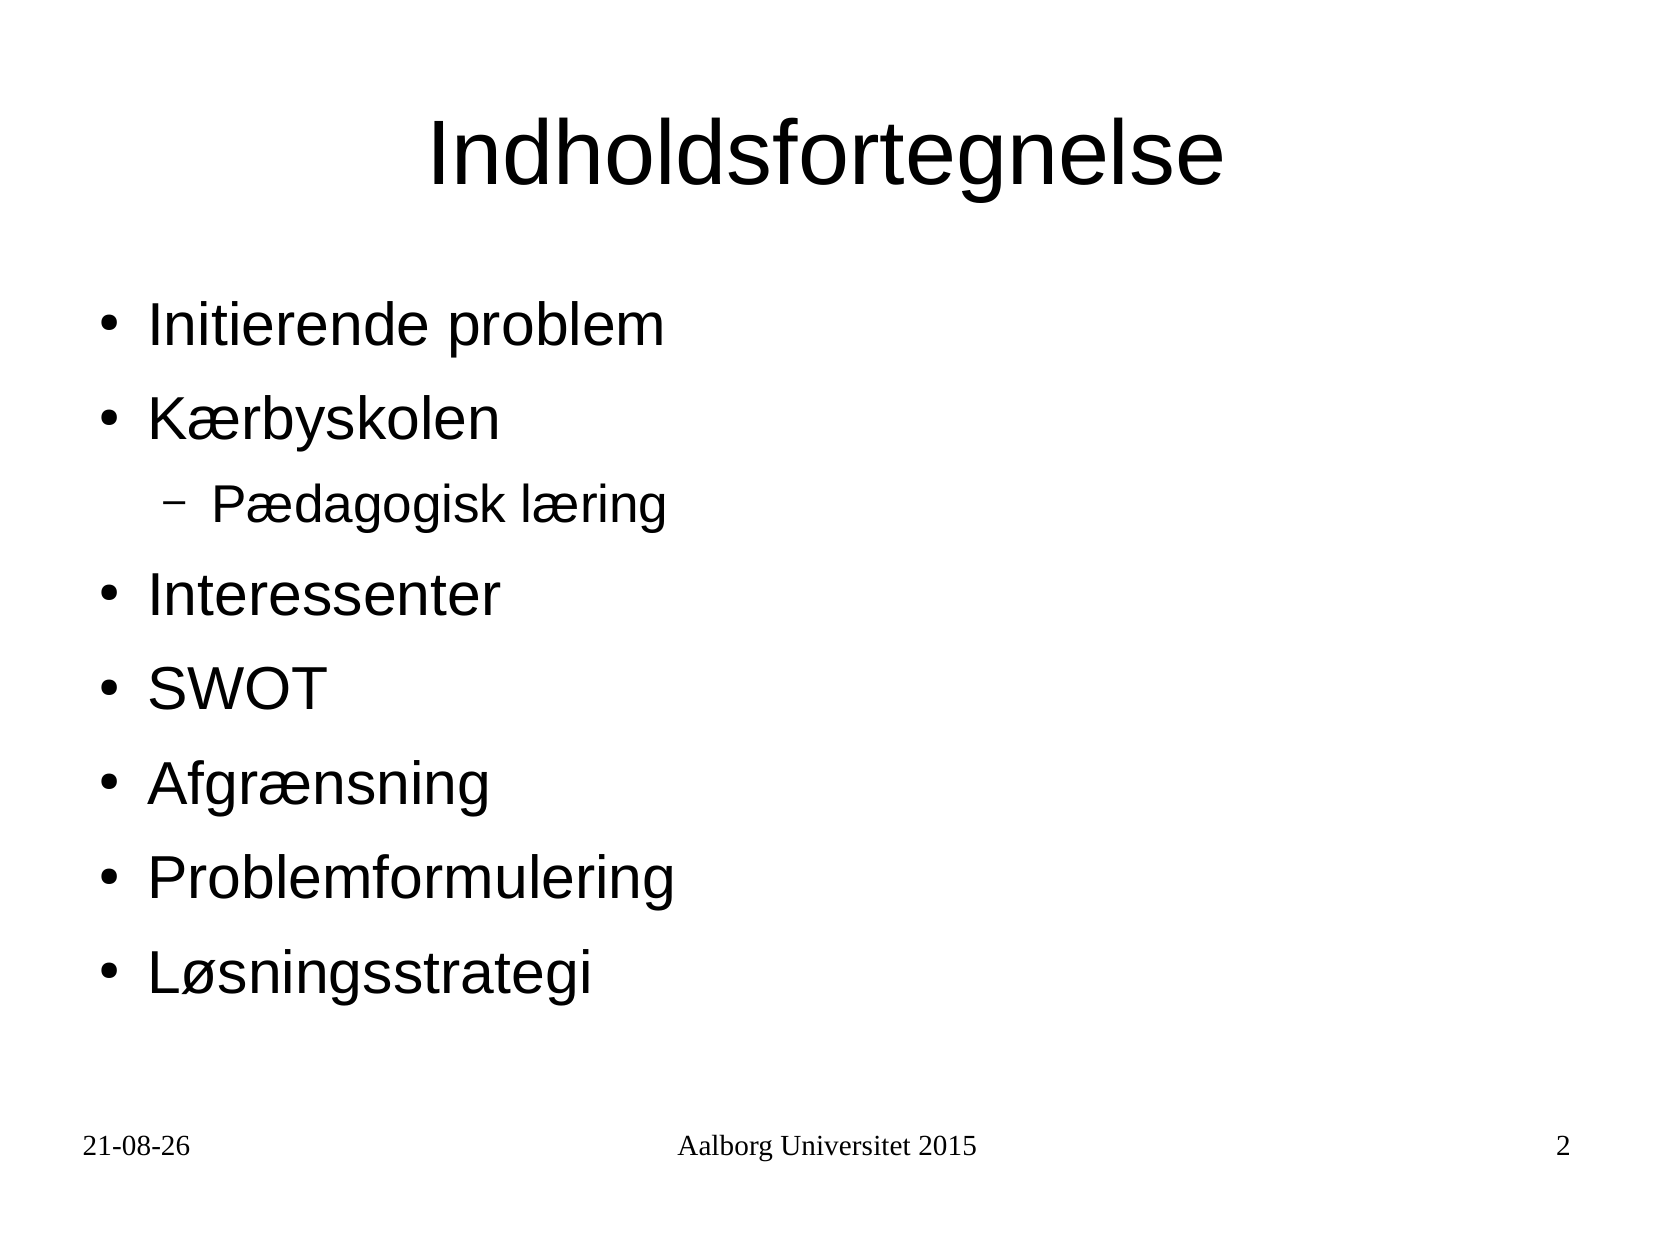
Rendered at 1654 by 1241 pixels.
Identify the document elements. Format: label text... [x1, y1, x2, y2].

title Indholdsfortegnelse [82, 49, 1571, 257]
list Initierende problem Kærbyskolen Pædagogisk læring Interessenter SWOT Afgrænsning Problemformulering Løsningsstrategi [82, 290, 1571, 1010]
